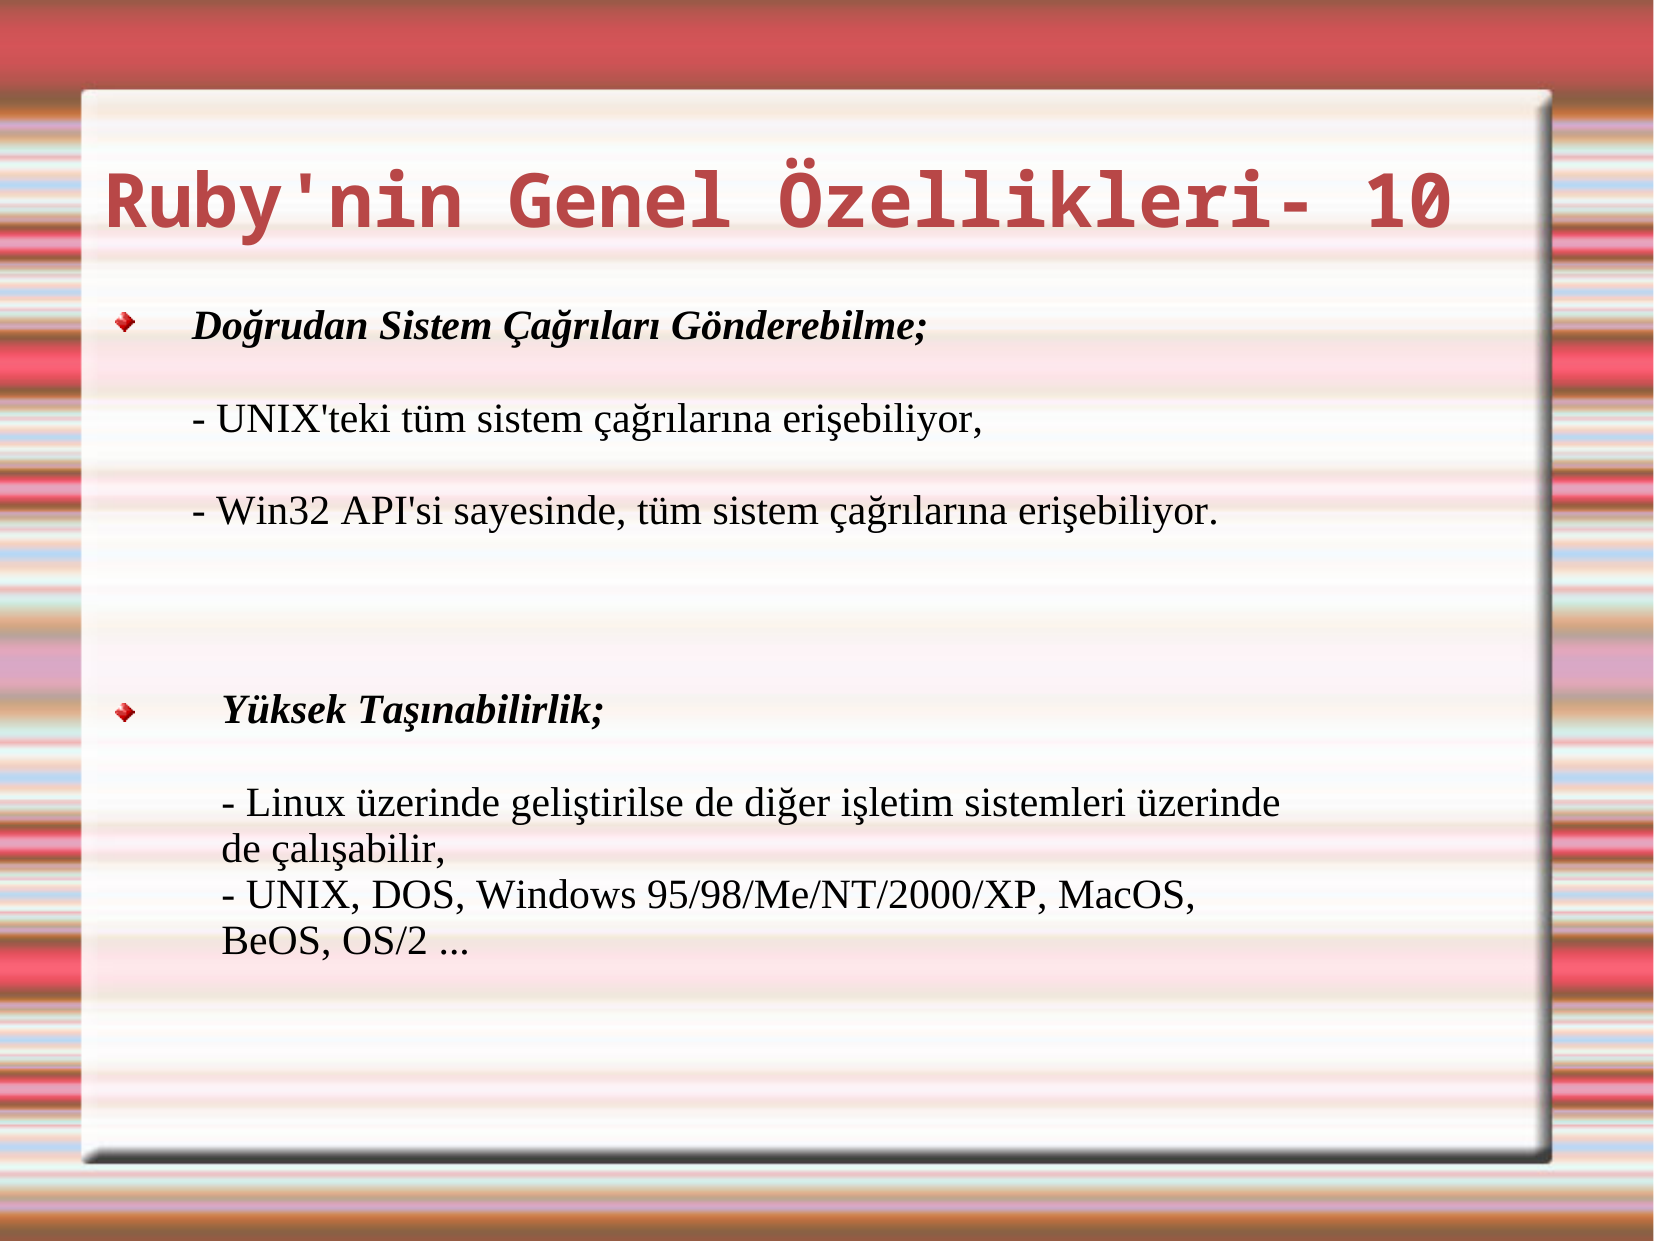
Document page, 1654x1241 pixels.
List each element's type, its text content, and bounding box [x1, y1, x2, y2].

picture [0, 0, 1654, 1241]
text_box Yüksek Taşınabilirlik; - Linux üzerinde geliştirilse de diğer işletim sistemleri üzerinde de çalışabilir, - UNIX, DOS, Windows 95/98/Me/NT/2000/XP, MacOS, BeOS, OS/2 ... [206, 679, 1329, 972]
text_box Ruby'nin Genel Özellikleri- 10 [88, 139, 1536, 241]
text_box Doğrudan Sistem Çağrıları Gönderebilme; - UNIX'teki tüm sistem çağrılarına erişebiliyor, - Win32 API'si sayesinde, tüm sistem çağrılarına erişebiliyor. [177, 295, 1329, 588]
